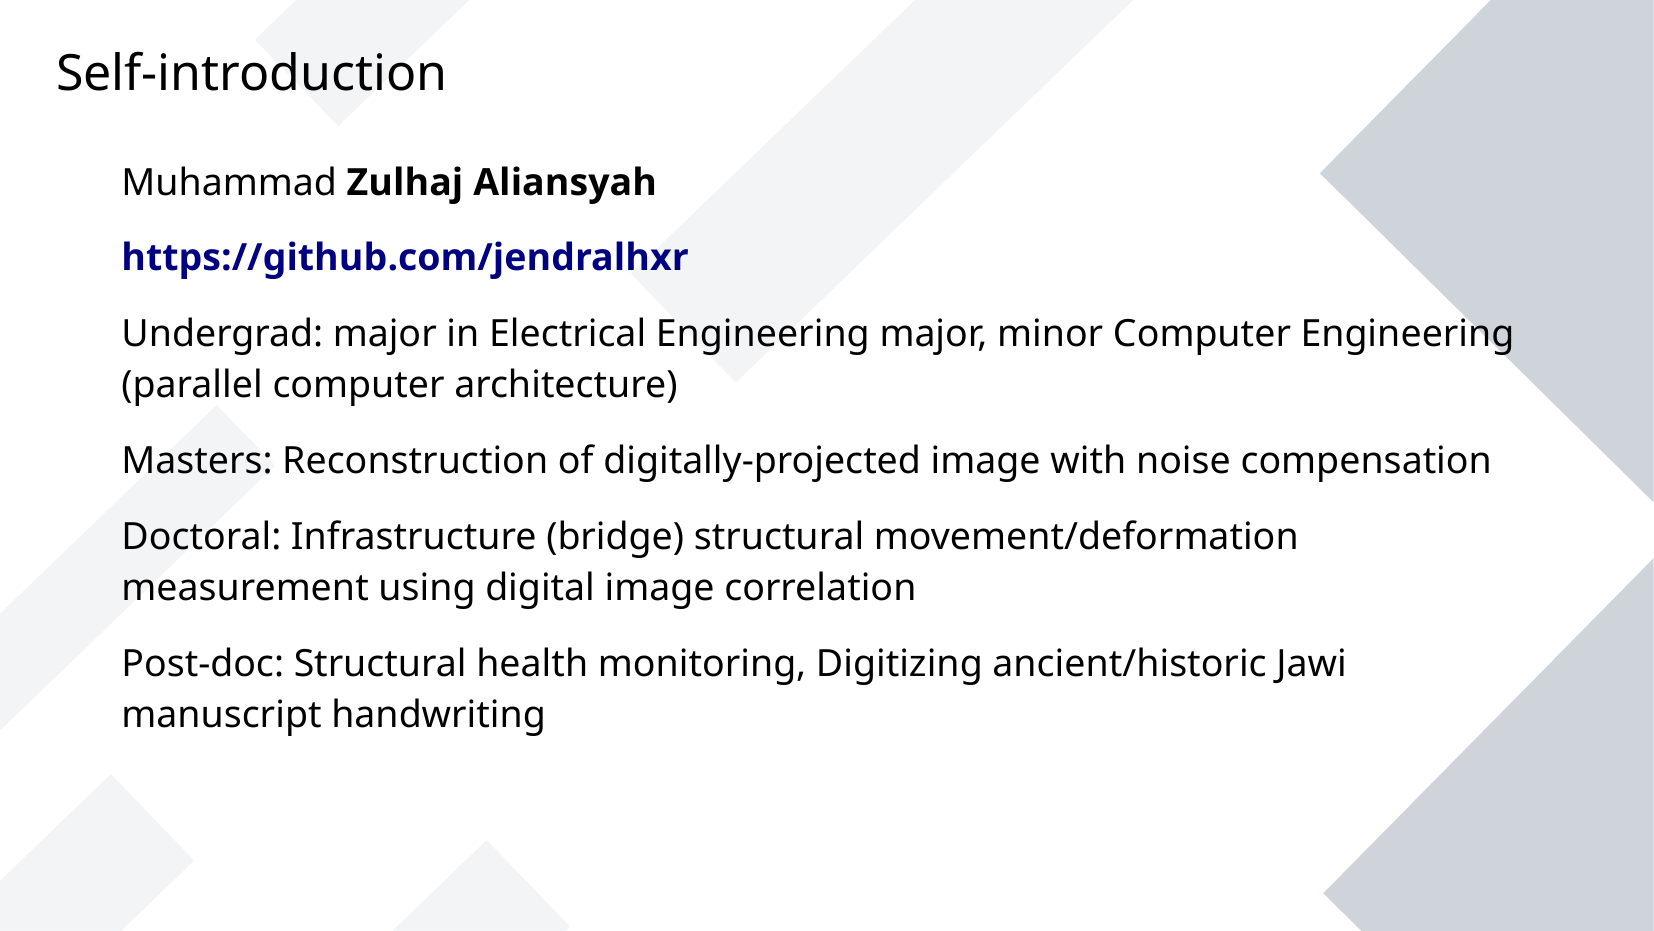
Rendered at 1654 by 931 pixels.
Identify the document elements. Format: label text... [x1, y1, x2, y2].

text_box Self-introduction [41, 29, 463, 113]
text_box Muhammad Zulhaj Aliansyah https://github.com/jendralhxr Undergrad: major in Electrical Engineering major, minor Computer Engineering (parallel computer architecture) Masters: Reconstruction of digitally-projected image with noise compensation Doctoral: Infrastructure (bridge) structural movement/deformation measurement using digital image correlation Post-doc: Structural health monitoring, Digitizing ancient/historic Jawi manuscript handwriting [106, 147, 1570, 822]
